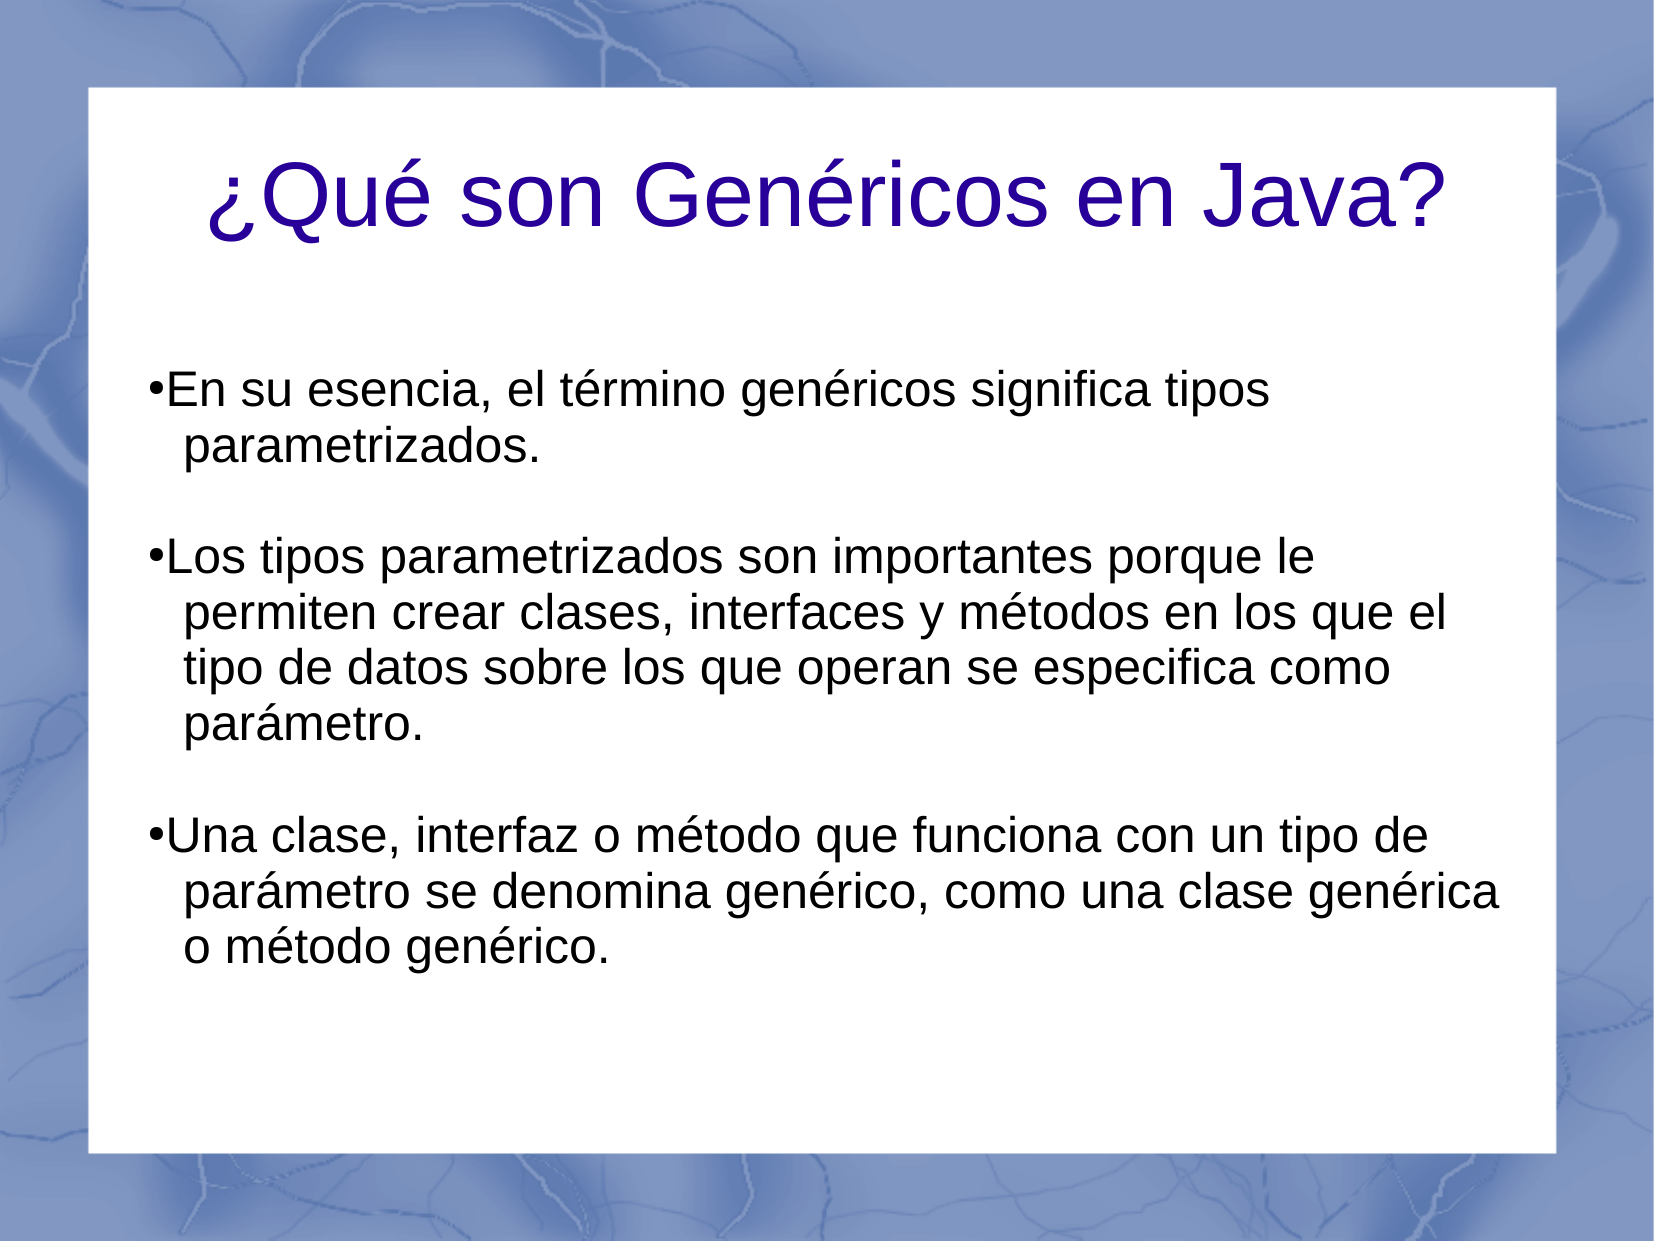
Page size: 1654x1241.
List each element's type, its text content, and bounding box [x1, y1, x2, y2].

picture [0, 0, 1654, 1241]
subtitle En su esencia, el término genéricos significa tipos parametrizados. Los tipos parametrizados son importantes porque le permiten crear clases, interfaces y métodos en los que el tipo de datos sobre los que operan se especifica como parámetro. Una clase, interfaz o método que funciona con un tipo de parámetro se denomina genérico, como una clase genérica o método genérico. [147, 325, 1506, 1010]
title ¿Qué son Genéricos en Java? [118, 90, 1536, 298]
